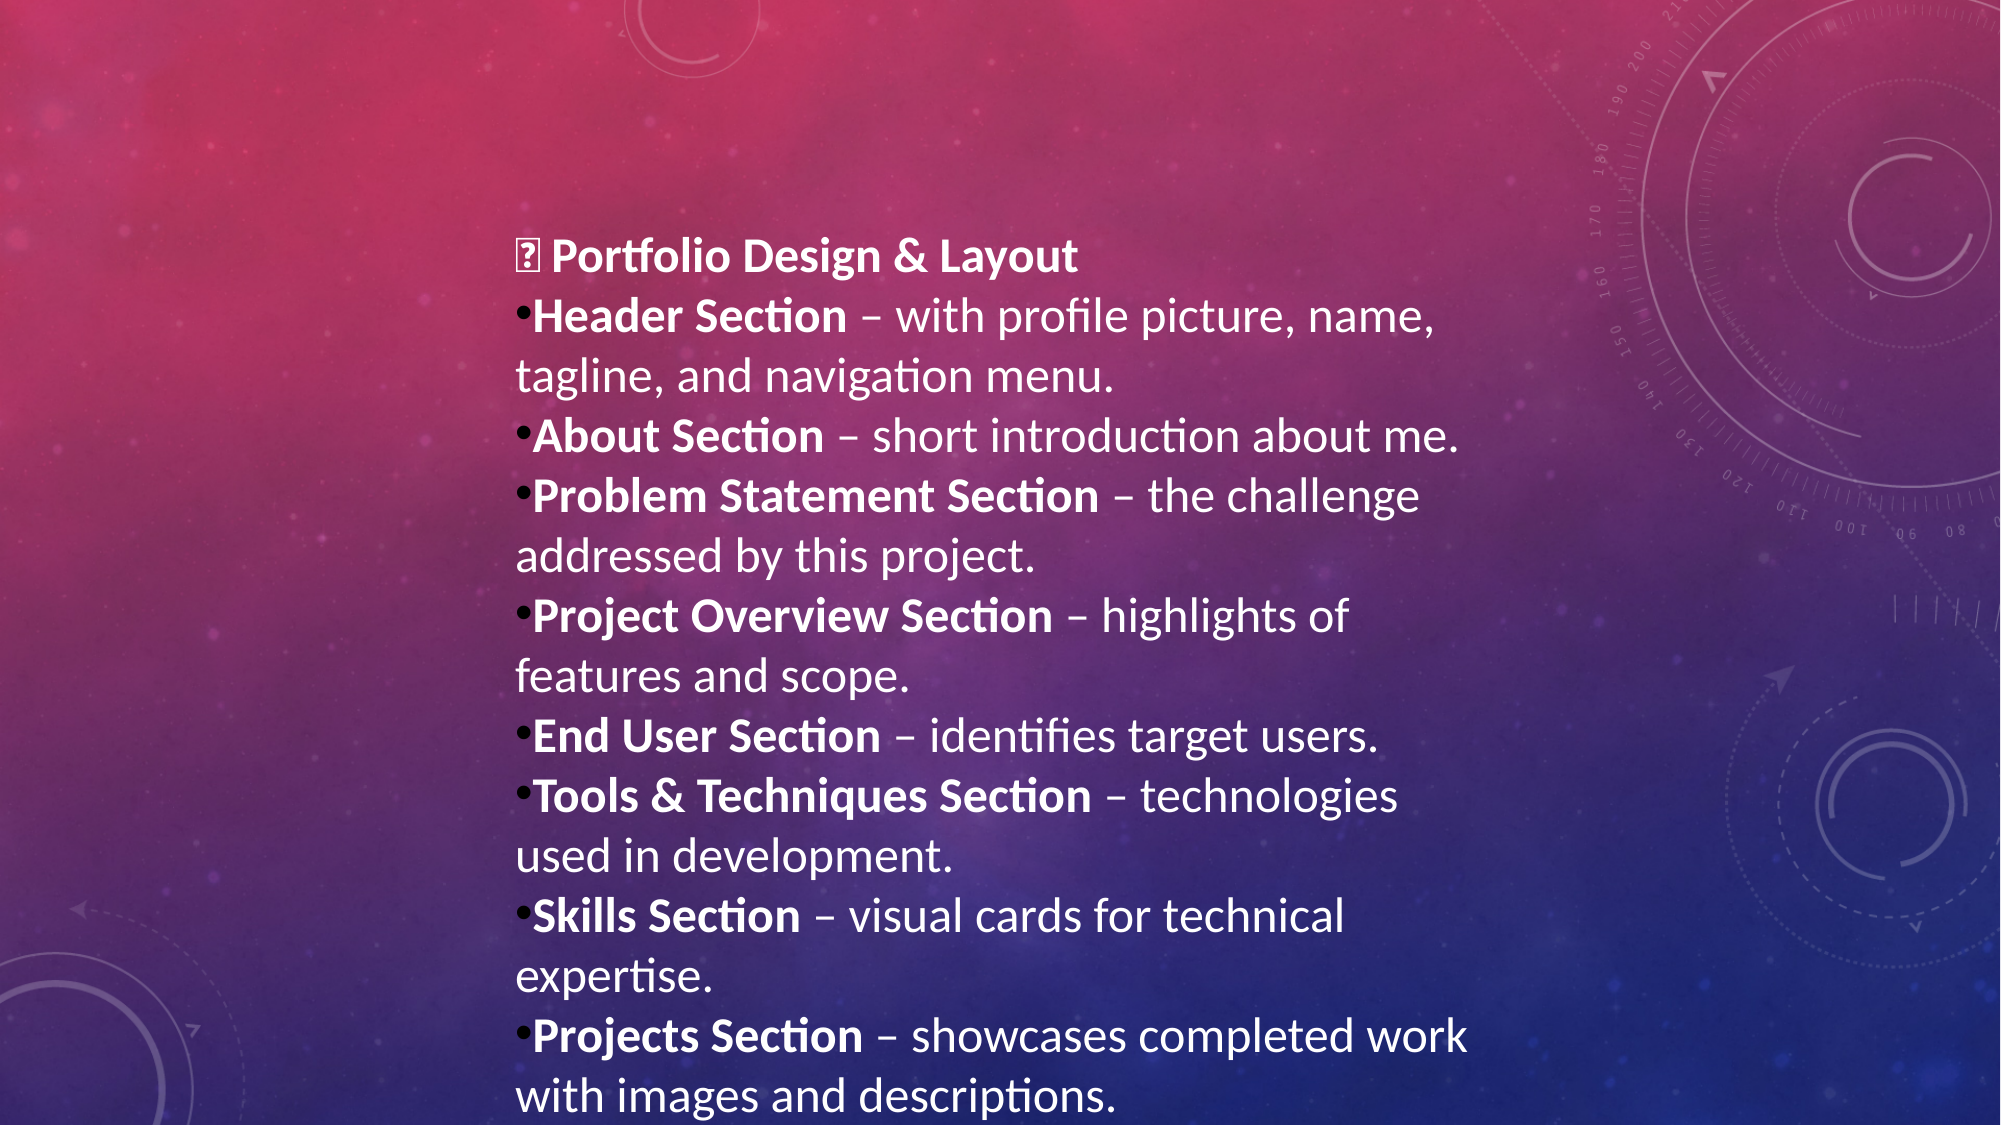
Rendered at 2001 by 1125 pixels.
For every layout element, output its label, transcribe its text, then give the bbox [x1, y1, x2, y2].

text_box 🎨 Portfolio Design & Layout Header Section – with profile picture, name, tagline, and navigation menu. About Section – short introduction about me. Problem Statement Section – the challenge addressed by this project. Project Overview Section – highlights of features and scope. End User Section – identifies target users. Tools & Techniques Section – technologies used in development. Skills Section – visual cards for technical expertise. Projects Section – showcases completed work with images and descriptions. Contact Section – simple form for communication. Footer – with copyright details. [500, 214, 1501, 1125]
